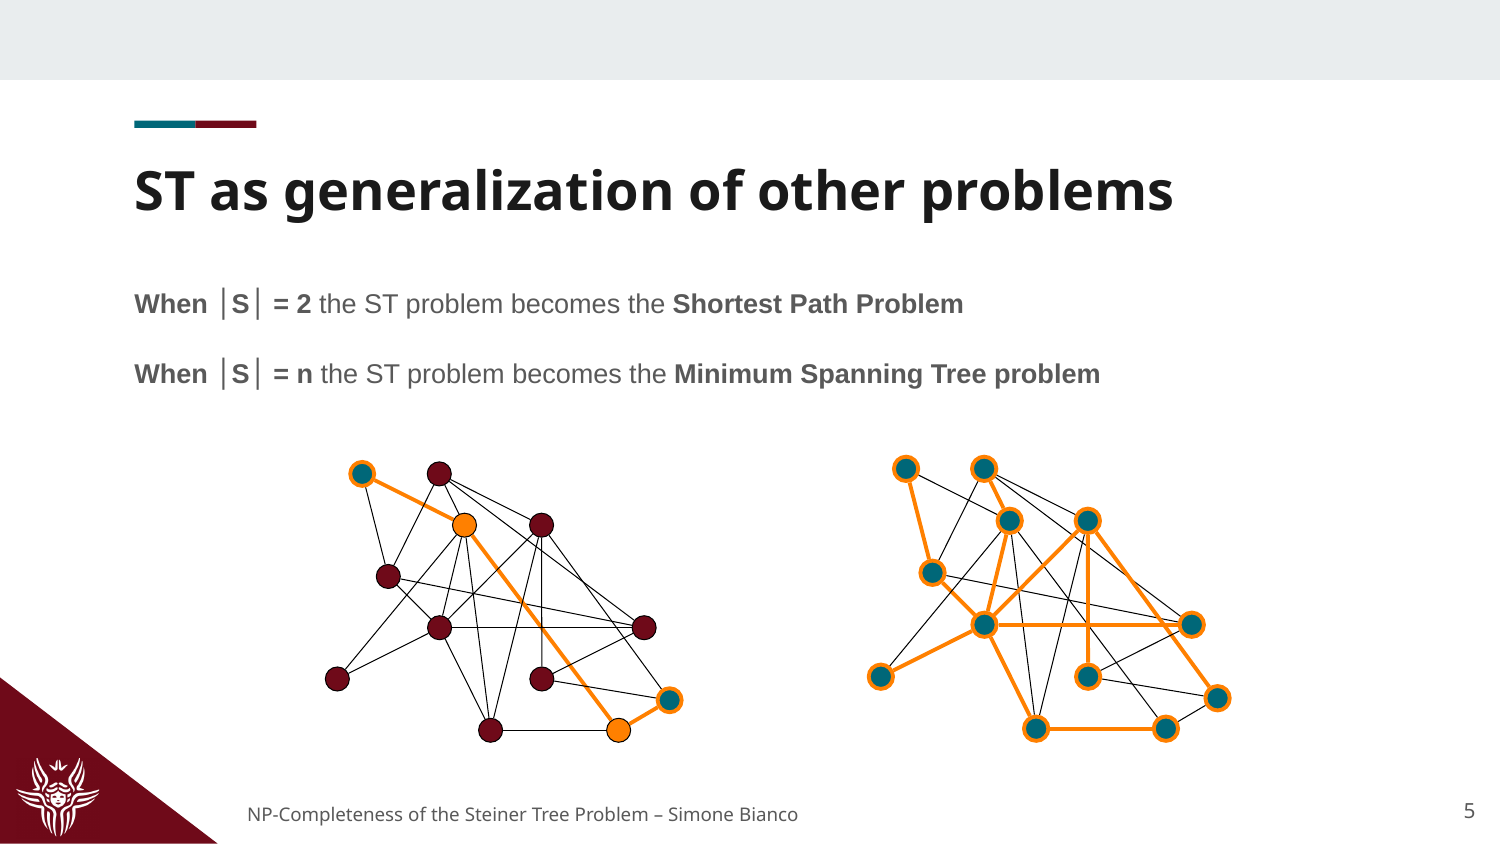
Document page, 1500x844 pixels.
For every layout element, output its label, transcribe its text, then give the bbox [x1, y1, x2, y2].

subtitle NP-Completeness of the Steiner Tree Problem – Simone Bianco [232, 783, 1193, 839]
title ST as generalization of other problems [119, 141, 1381, 230]
list When │S│ = 2 the ST problem becomes the Shortest Path Problem When │S│ = n the ST problem becomes the Minimum Spanning Tree problem [119, 266, 1418, 637]
picture [866, 454, 1232, 743]
picture [324, 459, 684, 743]
picture [16, 758, 100, 839]
slide_number <number> [1400, 779, 1491, 844]
